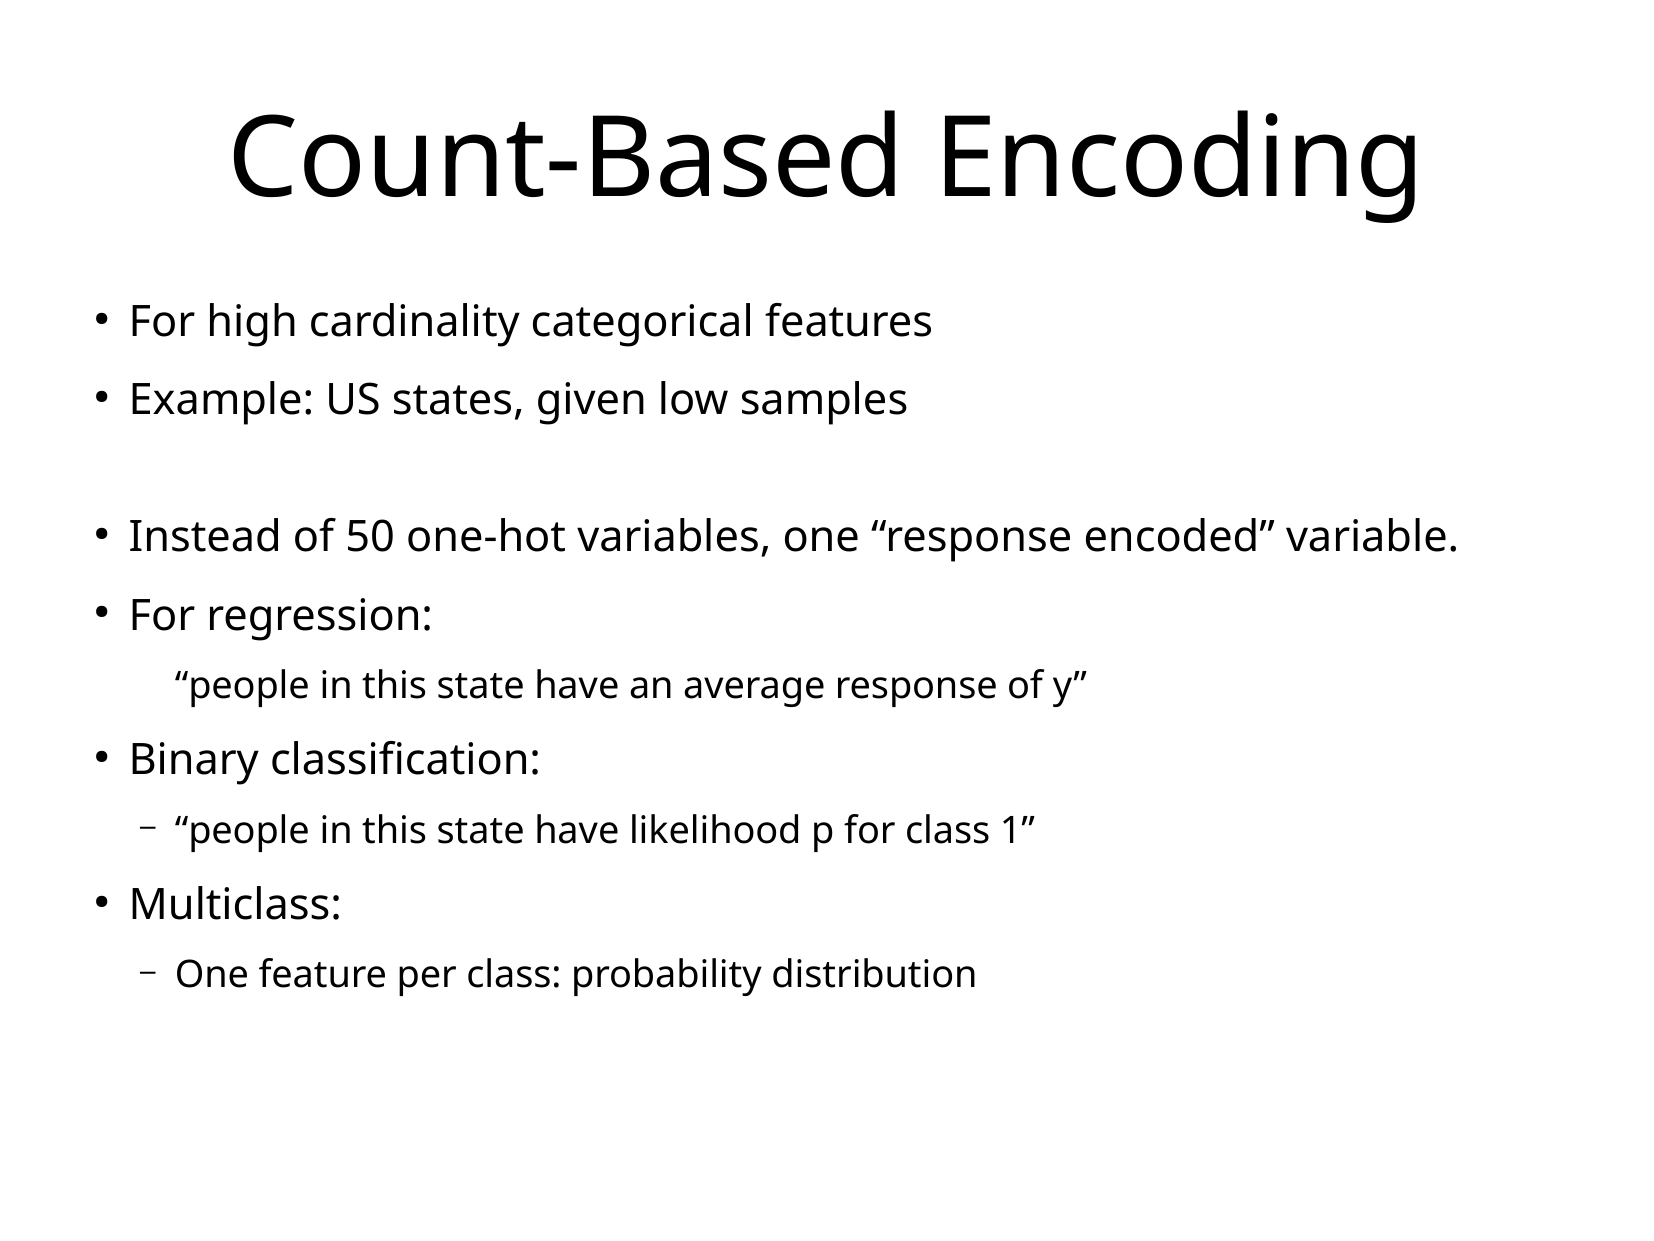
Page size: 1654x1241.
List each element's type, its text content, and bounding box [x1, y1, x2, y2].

list For high cardinality categorical features Example: US states, given low samples Instead of 50 one-hot variables, one “response encoded” variable. For regression: “people in this state have an average response of y” Binary classification: “people in this state have likelihood p for class 1” Multiclass: One feature per class: probability distribution [82, 290, 1571, 1010]
title Count-Based Encoding [82, 49, 1571, 257]
